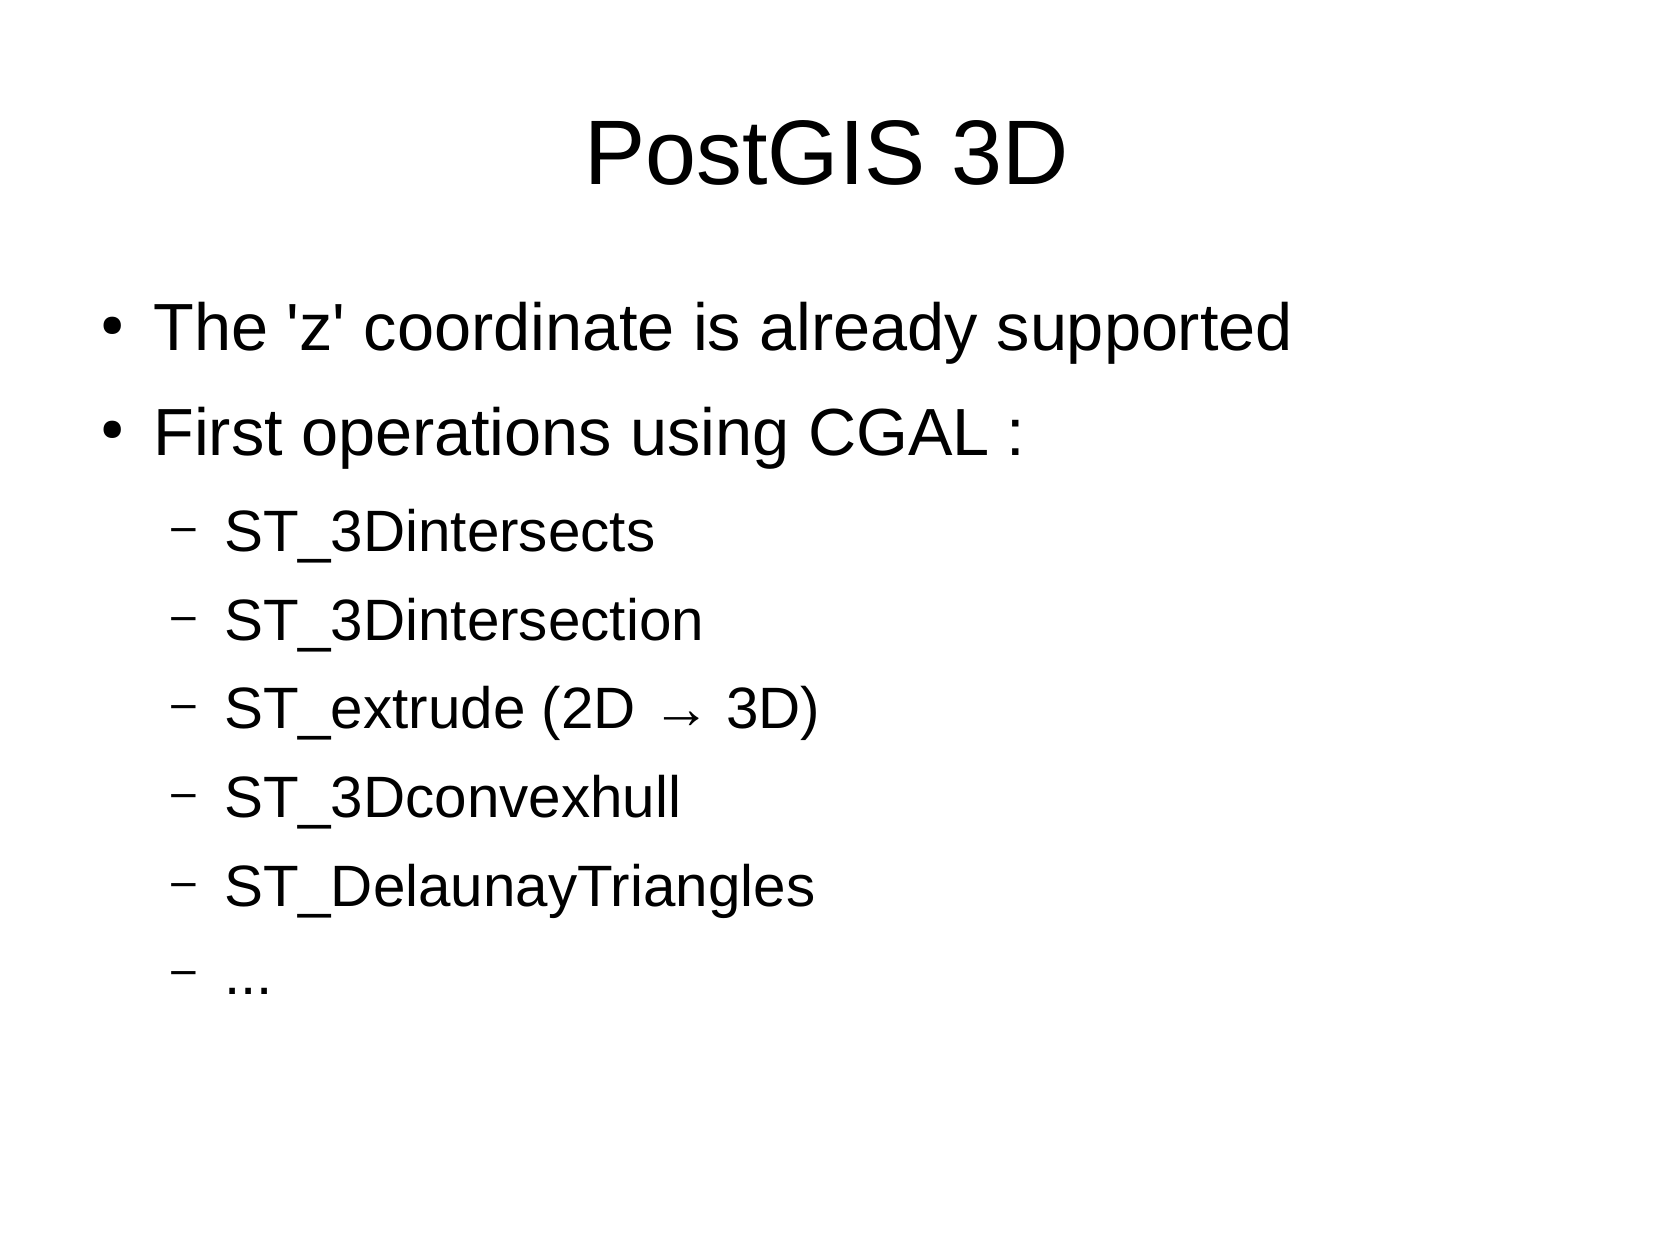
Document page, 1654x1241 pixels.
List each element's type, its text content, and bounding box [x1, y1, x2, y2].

list The 'z' coordinate is already supported First operations using CGAL : ST_3Dintersects ST_3Dintersection ST_extrude (2D → 3D) ST_3Dconvexhull ST_DelaunayTriangles ... [82, 290, 1538, 1010]
title PostGIS 3D [82, 49, 1571, 257]
